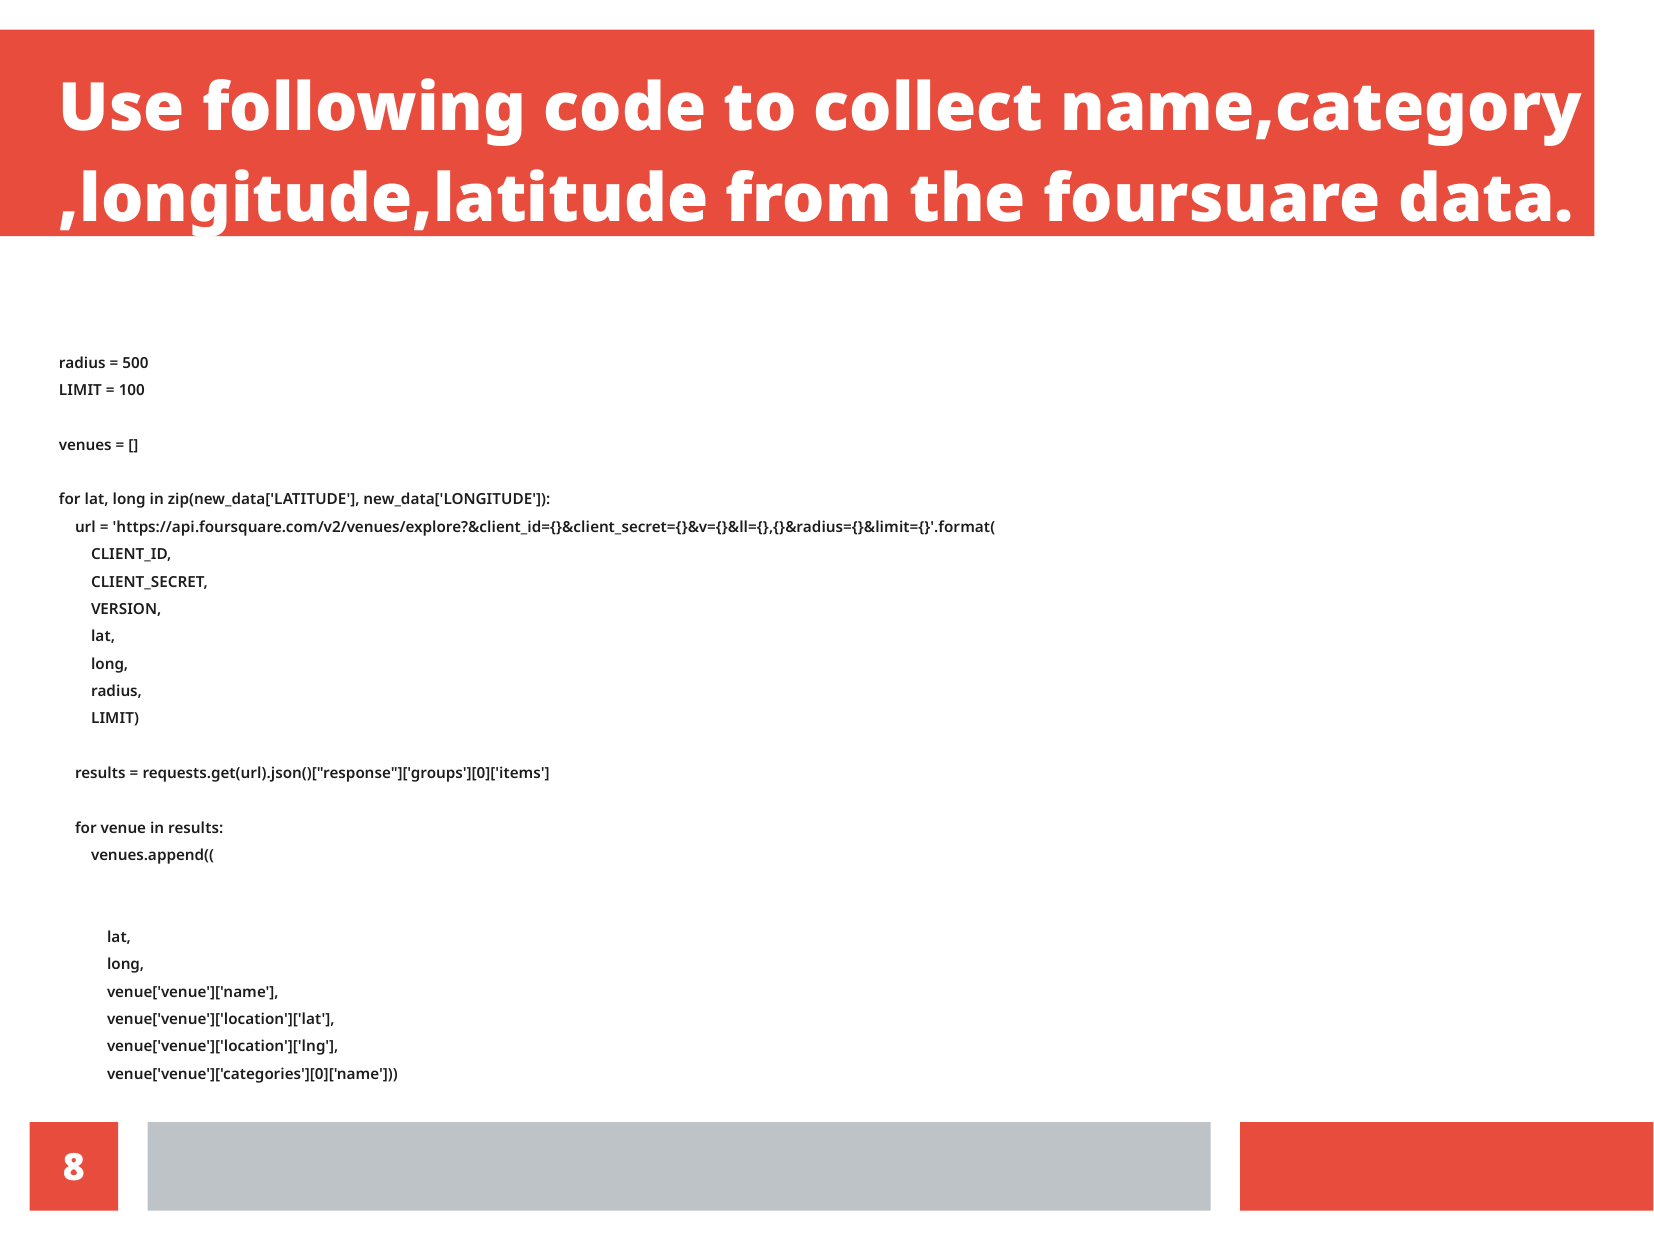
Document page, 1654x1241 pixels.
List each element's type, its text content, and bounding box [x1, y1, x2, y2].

title Use following code to collect name,category ,longitude,latitude from the foursuare data. [59, 59, 1595, 207]
list radius = 500 LIMIT = 100 venues = [] for lat, long in zip(new_data['LATITUDE'], new_data['LONGITUDE']): url = 'https://api.foursquare.com/v2/venues/explore?&client_id={}&client_secret={}&v={}&ll={},{}&radius={}&limit={}'.format( CLIENT_ID, CLIENT_SECRET, VERSION, lat, long, radius, LIMIT) results = requests.get(url).json()["response"]['groups'][0]['items'] for venue in results: venues.append(( lat, long, venue['venue']['name'], venue['venue']['location']['lat'], venue['venue']['location']['lng'], venue['venue']['categories'][0]['name'])) [59, 324, 1565, 1093]
